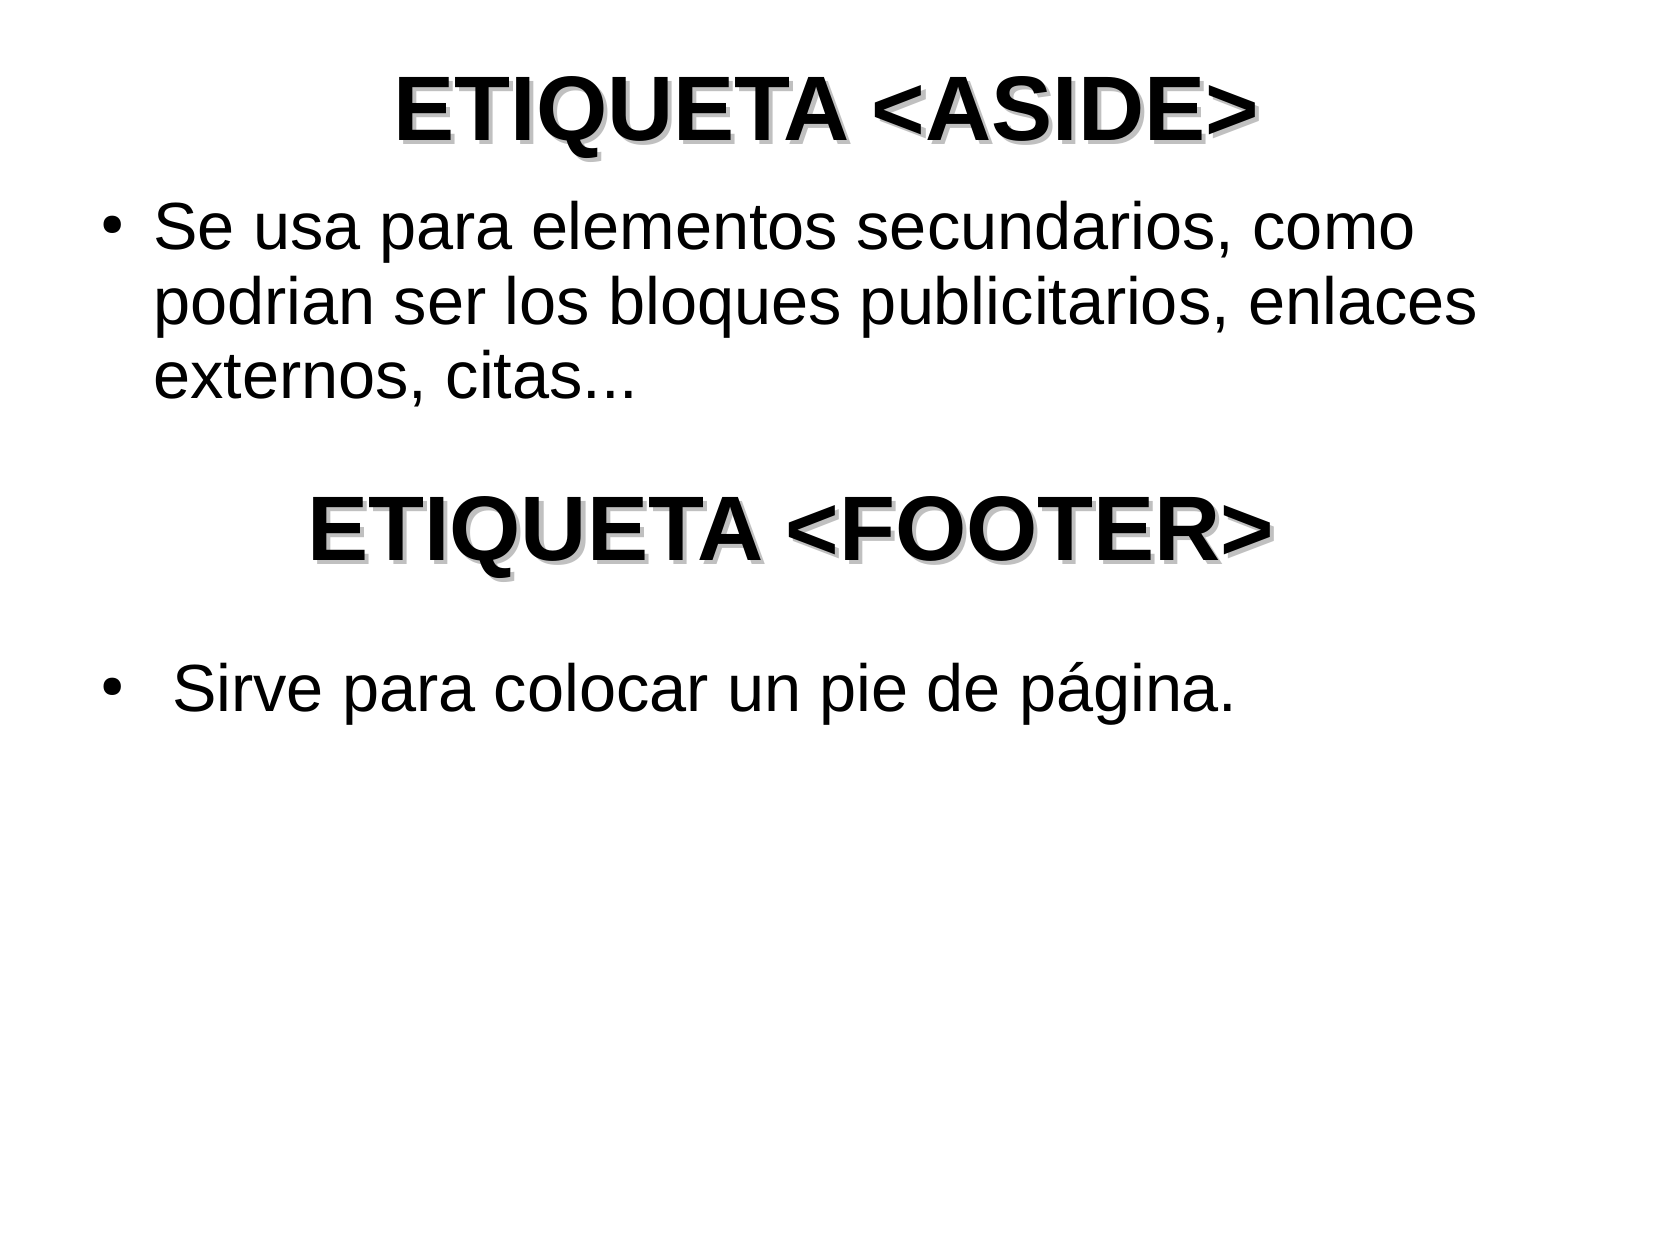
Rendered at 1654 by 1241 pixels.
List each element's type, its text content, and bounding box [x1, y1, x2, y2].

list Se usa para elementos secundarios, como podrian ser los bloques publicitarios, enlaces externos, citas... Sirve para colocar un pie de página. [82, 188, 1571, 1123]
title ETIQUETA <FOOTER> [47, 425, 1536, 633]
title ETIQUETA <ASIDE> [82, 5, 1571, 188]
